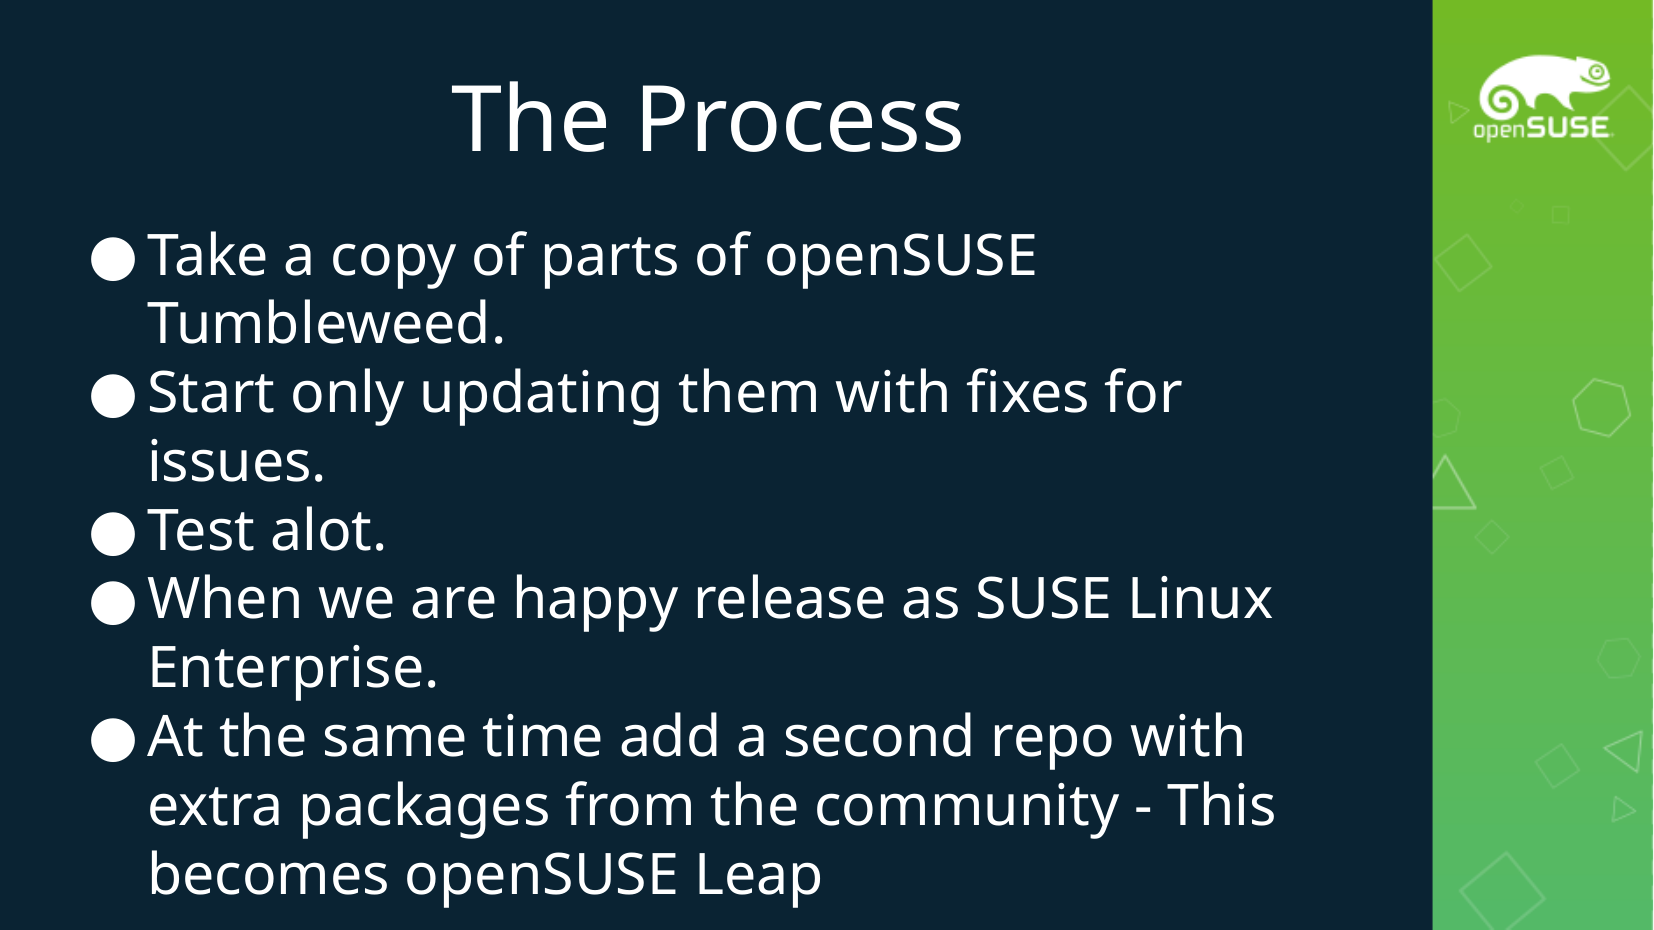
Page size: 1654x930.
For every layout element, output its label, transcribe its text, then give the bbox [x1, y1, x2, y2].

list Take a copy of parts of openSUSE Tumbleweed. Start only updating them with fixes for issues. Test alot. When we are happy release as SUSE Linux Enterprise. At the same time add a second repo with extra packages from the community - This becomes openSUSE Leap [82, 217, 1335, 908]
title The Process [82, 37, 1335, 193]
picture [0, 0, 1654, 930]
